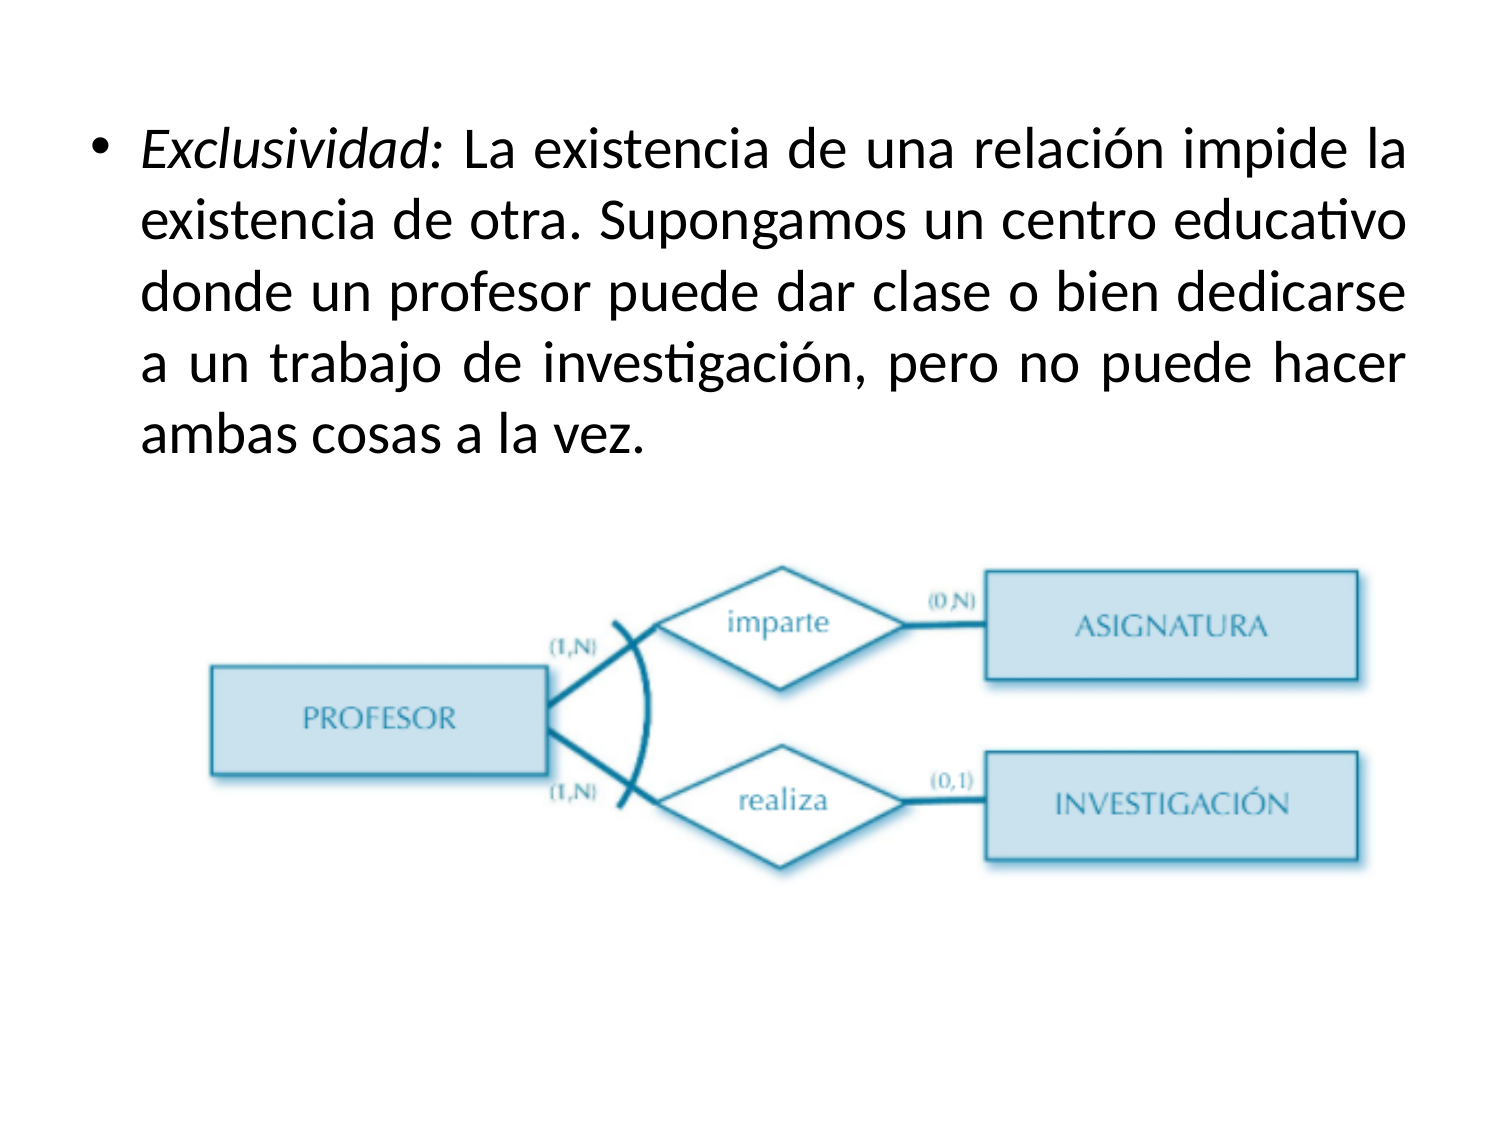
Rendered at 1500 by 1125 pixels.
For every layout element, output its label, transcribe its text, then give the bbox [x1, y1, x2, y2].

list Exclusividad: La existencia de una relación impide la existencia de otra. Supongamos un centro educativo donde un profesor puede dar clase o bien dedicarse a un trabajo de investigación, pero no puede hacer ambas cosas a la vez. [75, 101, 1425, 480]
picture [159, 538, 1392, 906]
